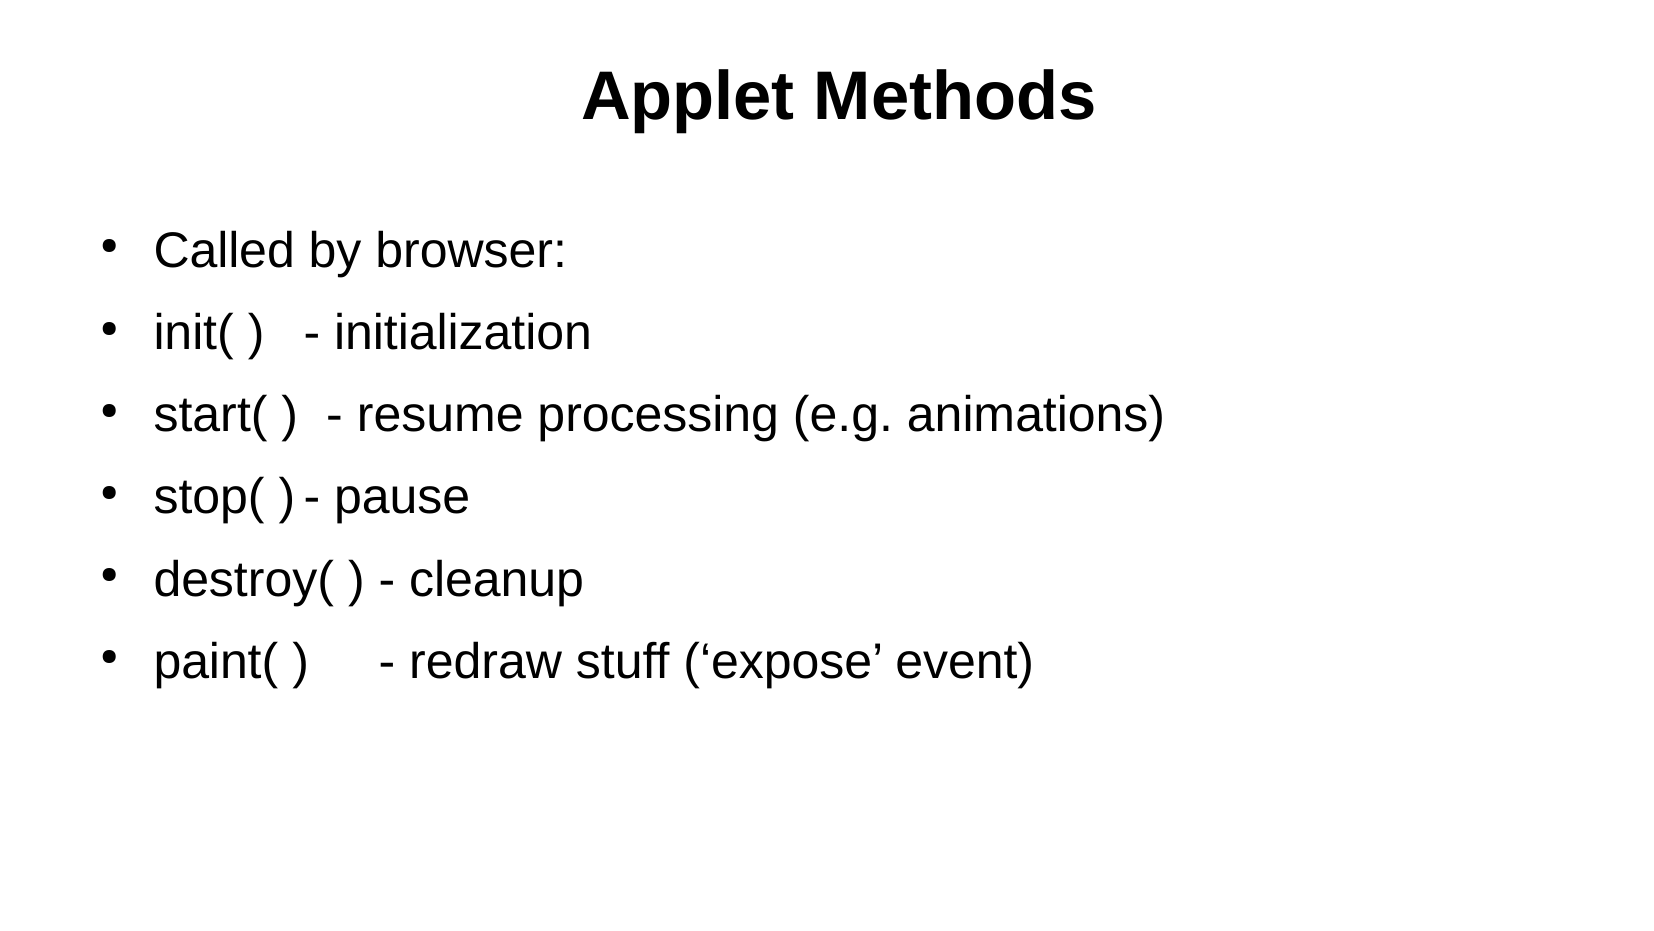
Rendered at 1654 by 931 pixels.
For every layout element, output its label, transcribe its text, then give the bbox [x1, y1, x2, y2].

list Called by browser: init( ) - initialization start( ) - resume processing (e.g. animations) stop( ) - pause destroy( ) - cleanup paint( ) - redraw stuff (‘expose’ event) [82, 217, 1571, 758]
title Applet Methods [82, 37, 1571, 147]
